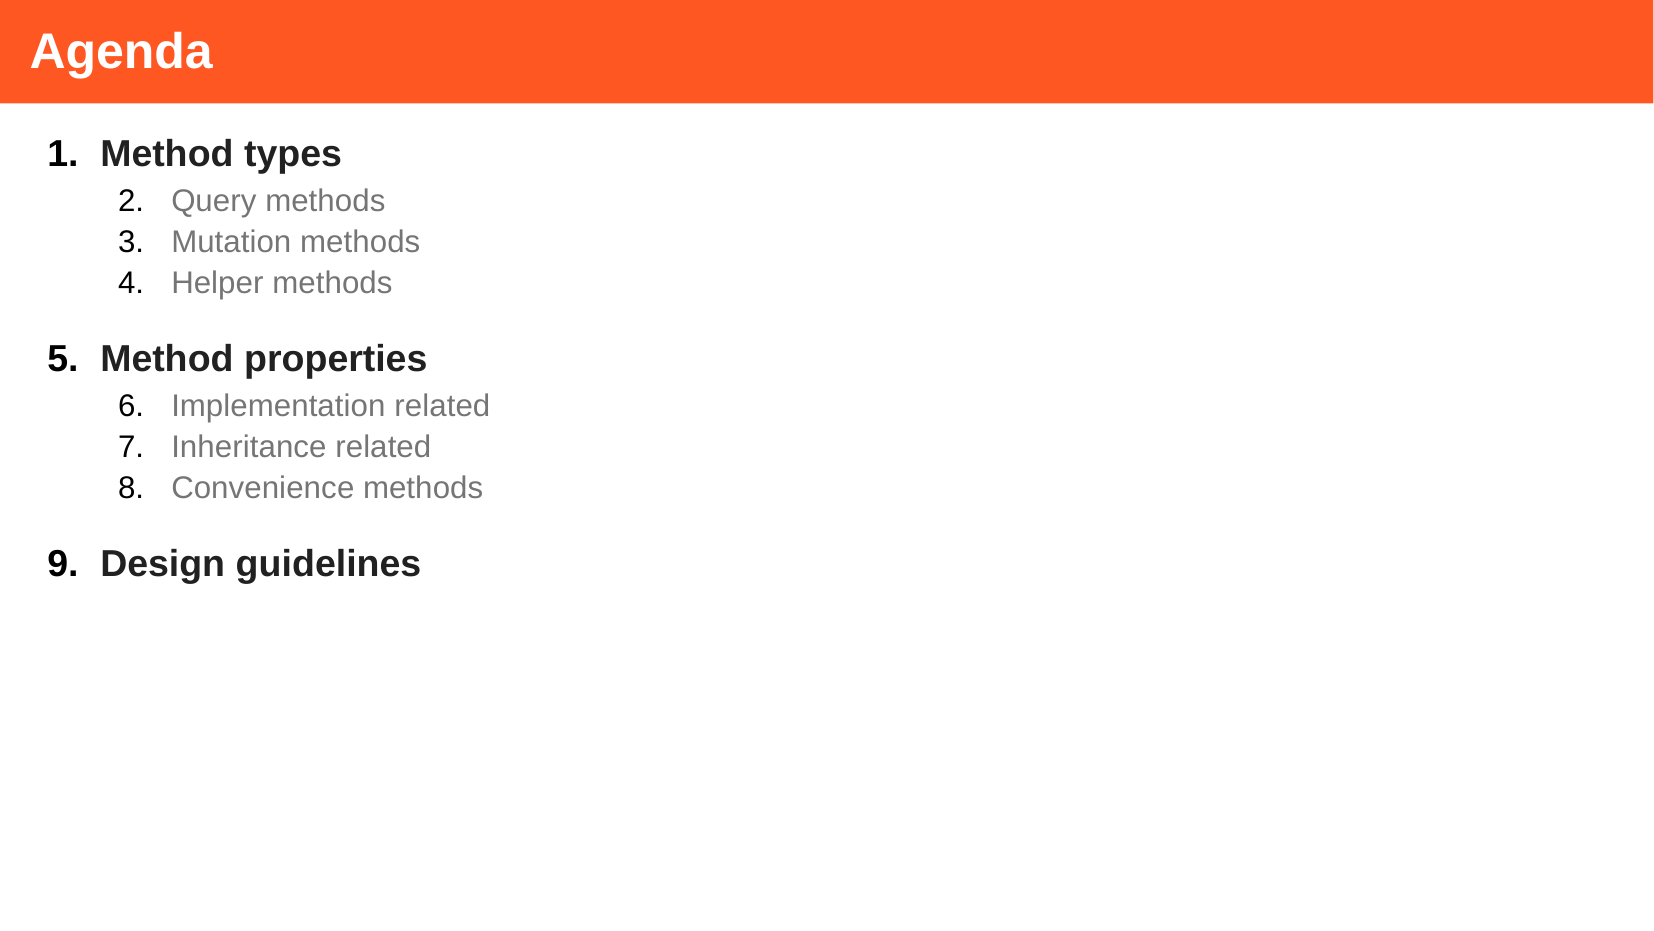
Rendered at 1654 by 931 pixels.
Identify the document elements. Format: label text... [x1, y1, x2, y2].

title Agenda [0, 0, 1654, 104]
list Method types Query methods Mutation methods Helper methods Method properties Implementation related Inheritance related Convenience methods Design guidelines [29, 132, 1625, 813]
